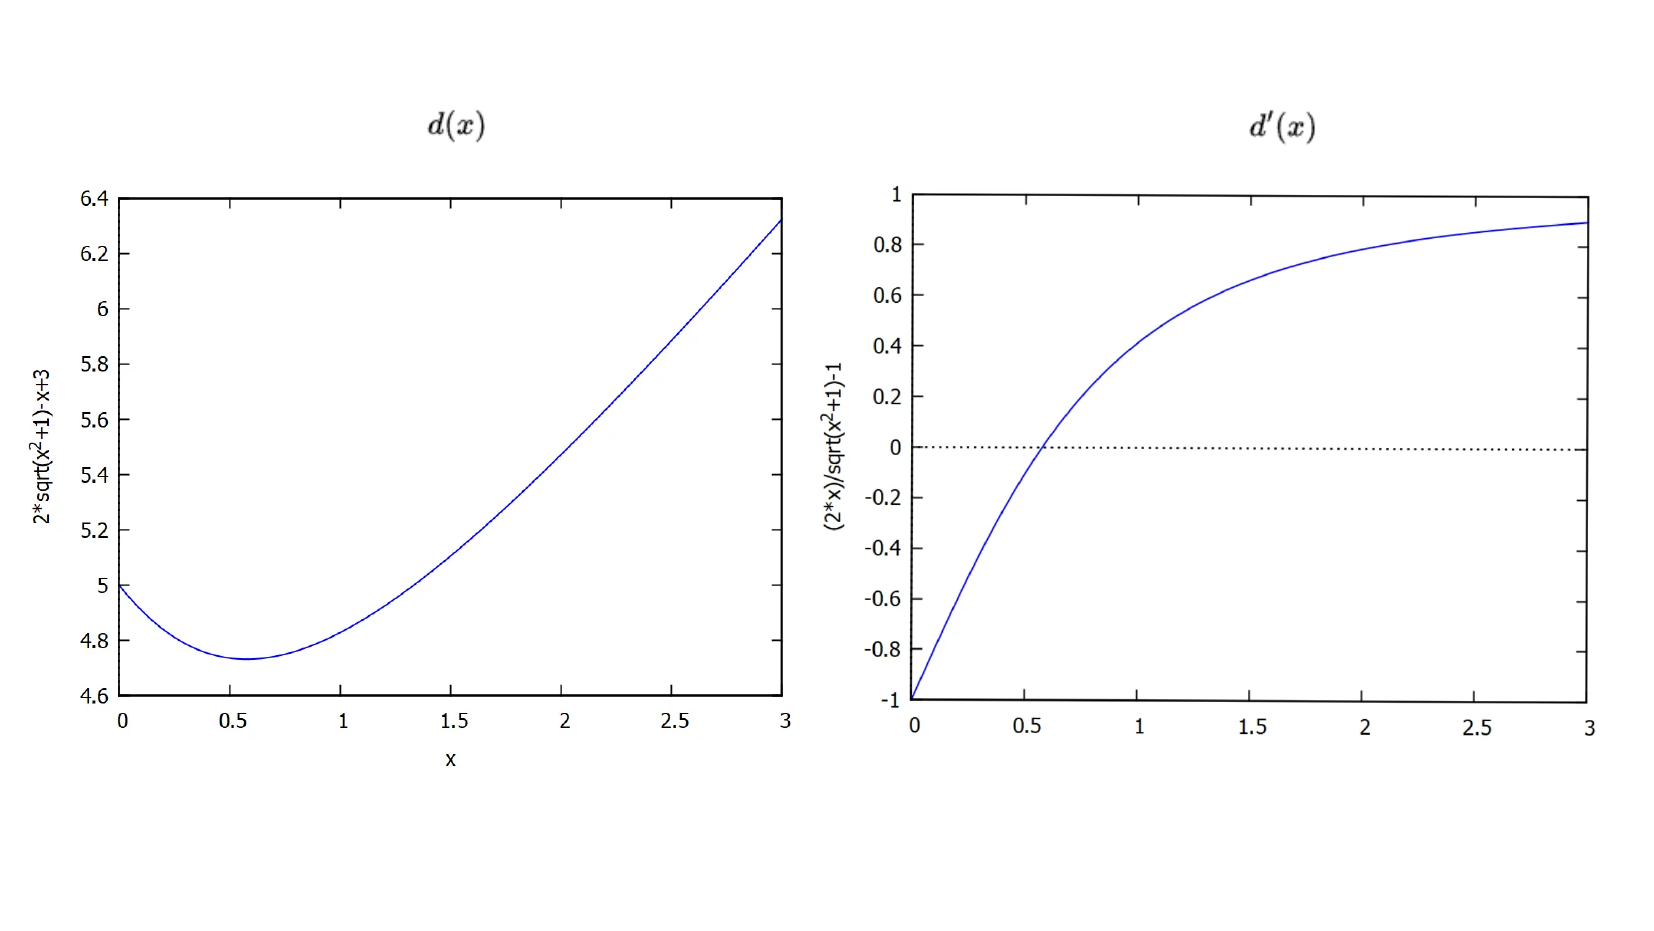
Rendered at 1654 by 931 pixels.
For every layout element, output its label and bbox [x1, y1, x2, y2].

picture [1237, 98, 1329, 151]
picture [412, 98, 504, 151]
picture [0, 174, 1613, 773]
